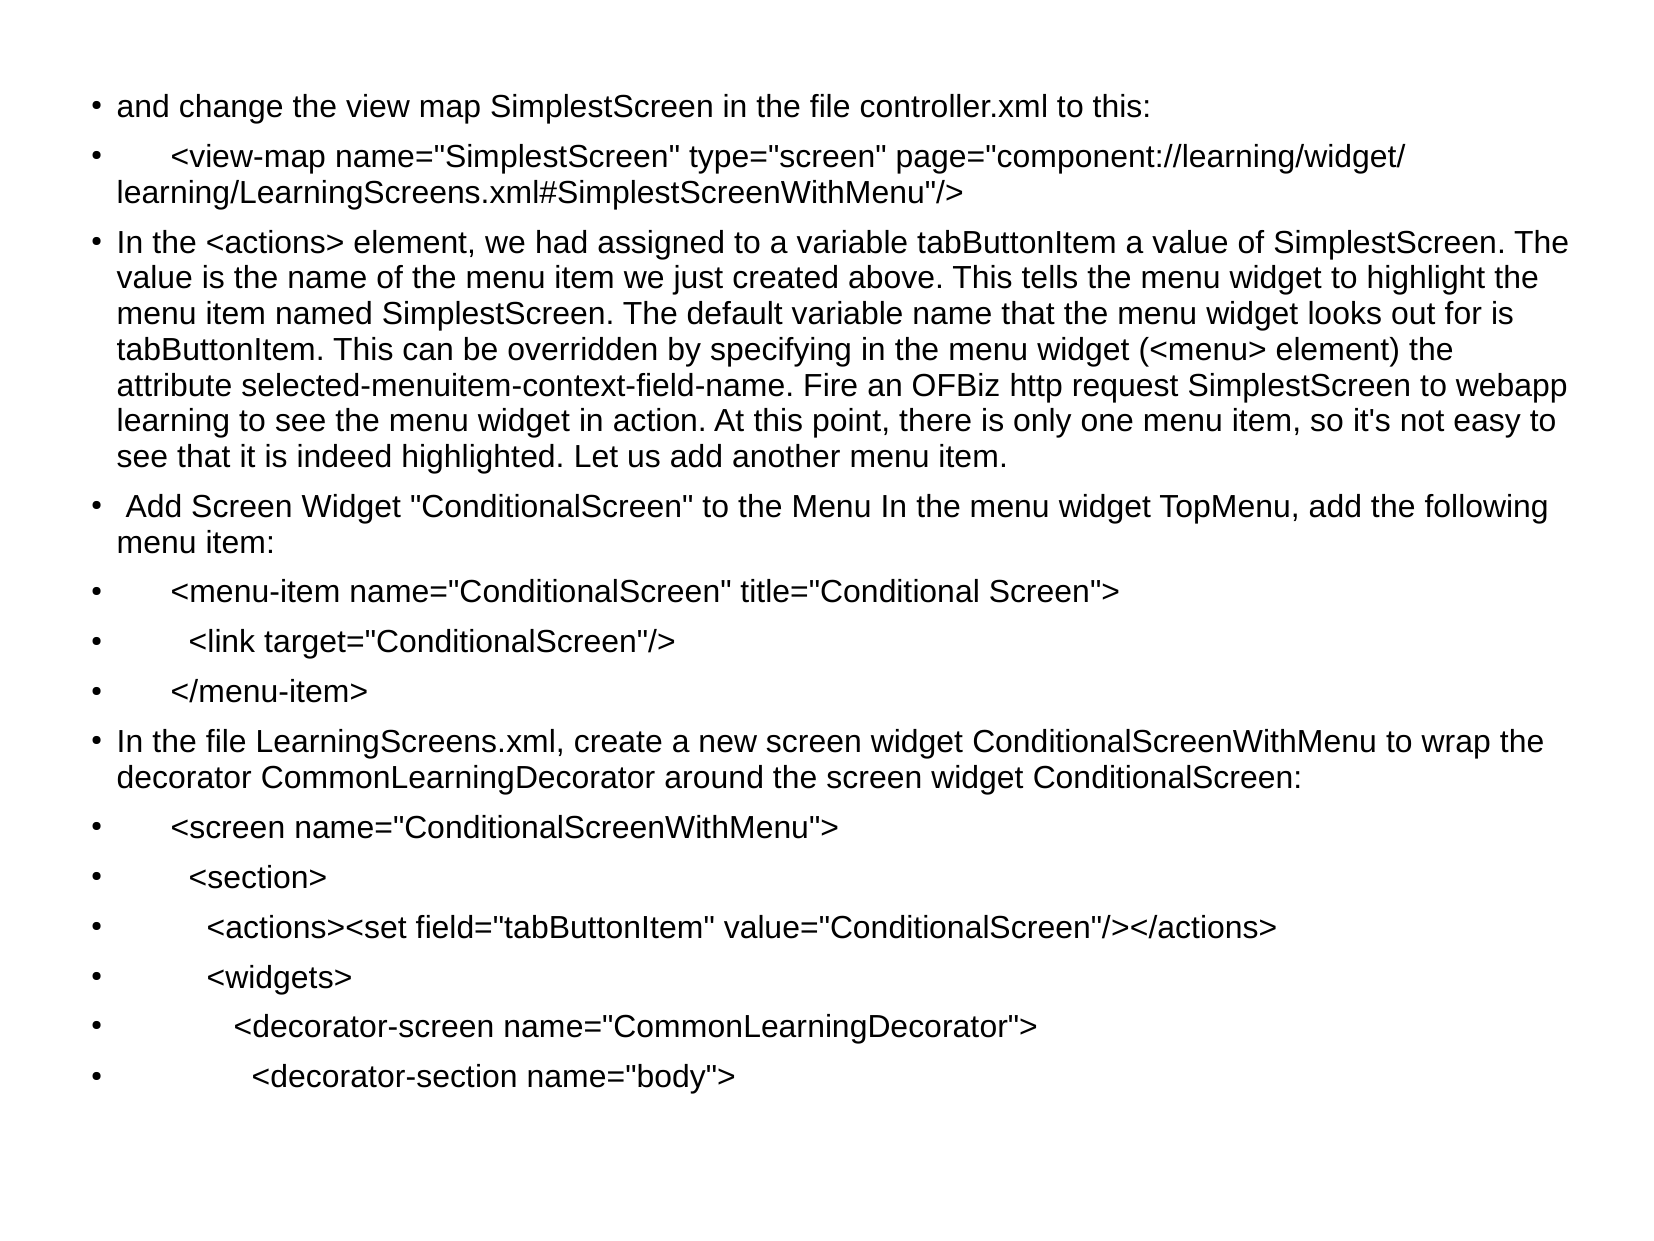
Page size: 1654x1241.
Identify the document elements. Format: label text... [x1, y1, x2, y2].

list and change the view map SimplestScreen in the file controller.xml to this: <view-map name="SimplestScreen" type="screen" page="component://learning/widget/ learning/LearningScreens.xml#SimplestScreenWithMenu"/> In the <actions> element, we had assigned to a variable tabButtonItem a value of SimplestScreen. The value is the name of the menu item we just created above. This tells the menu widget to highlight the menu item named SimplestScreen. The default variable name that the menu widget looks out for is tabButtonItem. This can be overridden by specifying in the menu widget (<menu> element) the attribute selected-menuitem-context-field-name. Fire an OFBiz http request SimplestScreen to webapp learning to see the menu widget in action. At this point, there is only one menu item, so it's not easy to see that it is indeed highlighted. Let us add another menu item. Add Screen Widget "ConditionalScreen" to the Menu In the menu widget TopMenu, add the following menu item: <menu-item name="ConditionalScreen" title="Conditional Screen"> <link target="ConditionalScreen"/> </menu-item> In the file LearningScreens.xml, create a new screen widget ConditionalScreenWithMenu to wrap the decorator CommonLearningDecorator around the screen widget ConditionalScreen: <screen name="ConditionalScreenWithMenu"> <section> <actions><set field="tabButtonItem" value="ConditionalScreen"/></actions> <widgets> <decorator-screen name="CommonLearningDecorator"> <decorator-section name="body"> [82, 88, 1571, 1109]
